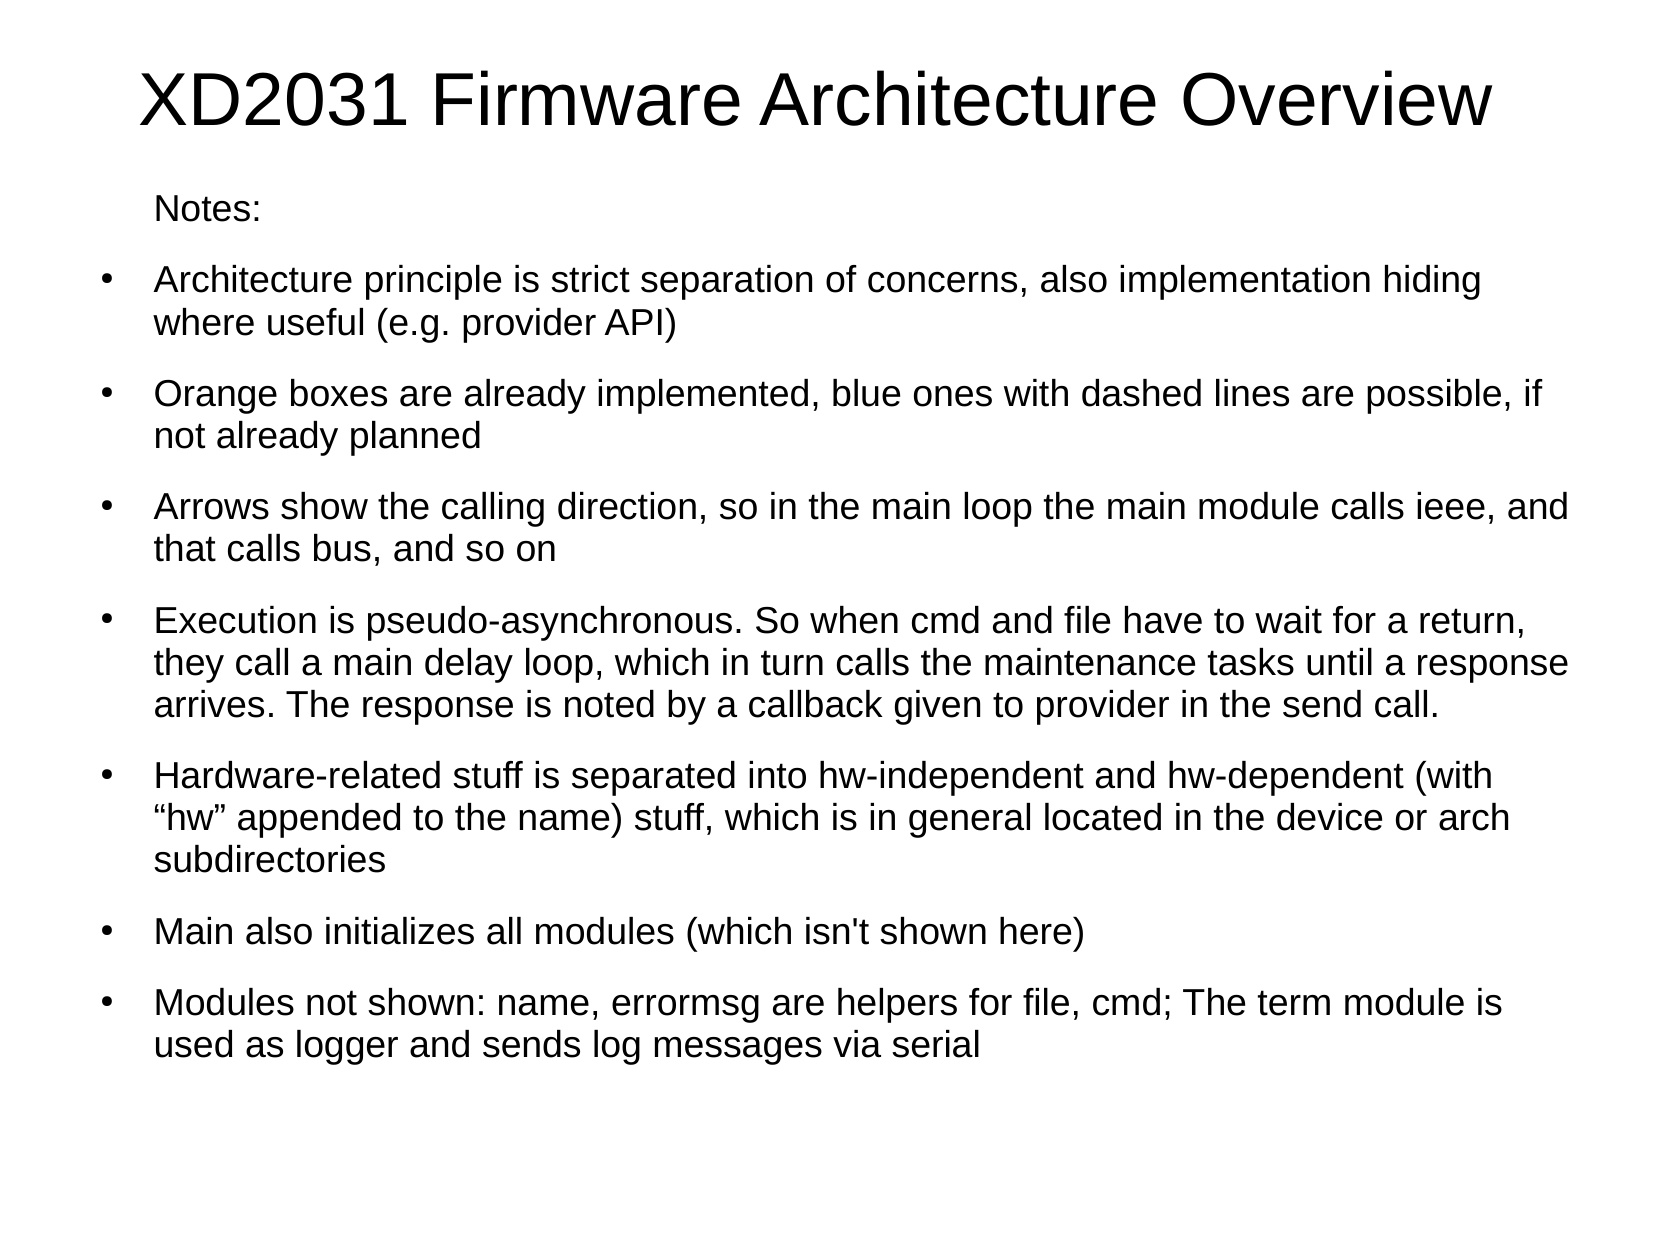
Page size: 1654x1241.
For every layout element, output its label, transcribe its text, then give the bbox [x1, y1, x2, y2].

list Notes: Architecture principle is strict separation of concerns, also implementation hiding where useful (e.g. provider API) Orange boxes are already implemented, blue ones with dashed lines are possible, if not already planned Arrows show the calling direction, so in the main loop the main module calls ieee, and that calls bus, and so on Execution is pseudo-asynchronous. So when cmd and file have to wait for a return, they call a main delay loop, which in turn calls the maintenance tasks until a response arrives. The response is noted by a callback given to provider in the send call. Hardware-related stuff is separated into hw-independent and hw-dependent (with “hw” appended to the name) stuff, which is in general located in the device or arch subdirectories Main also initializes all modules (which isn't shown here) Modules not shown: name, errormsg are helpers for file, cmd; The term module is used as logger and sends log messages via serial [82, 187, 1571, 1201]
title XD2031 Firmware Architecture Overview [82, 49, 1571, 151]
